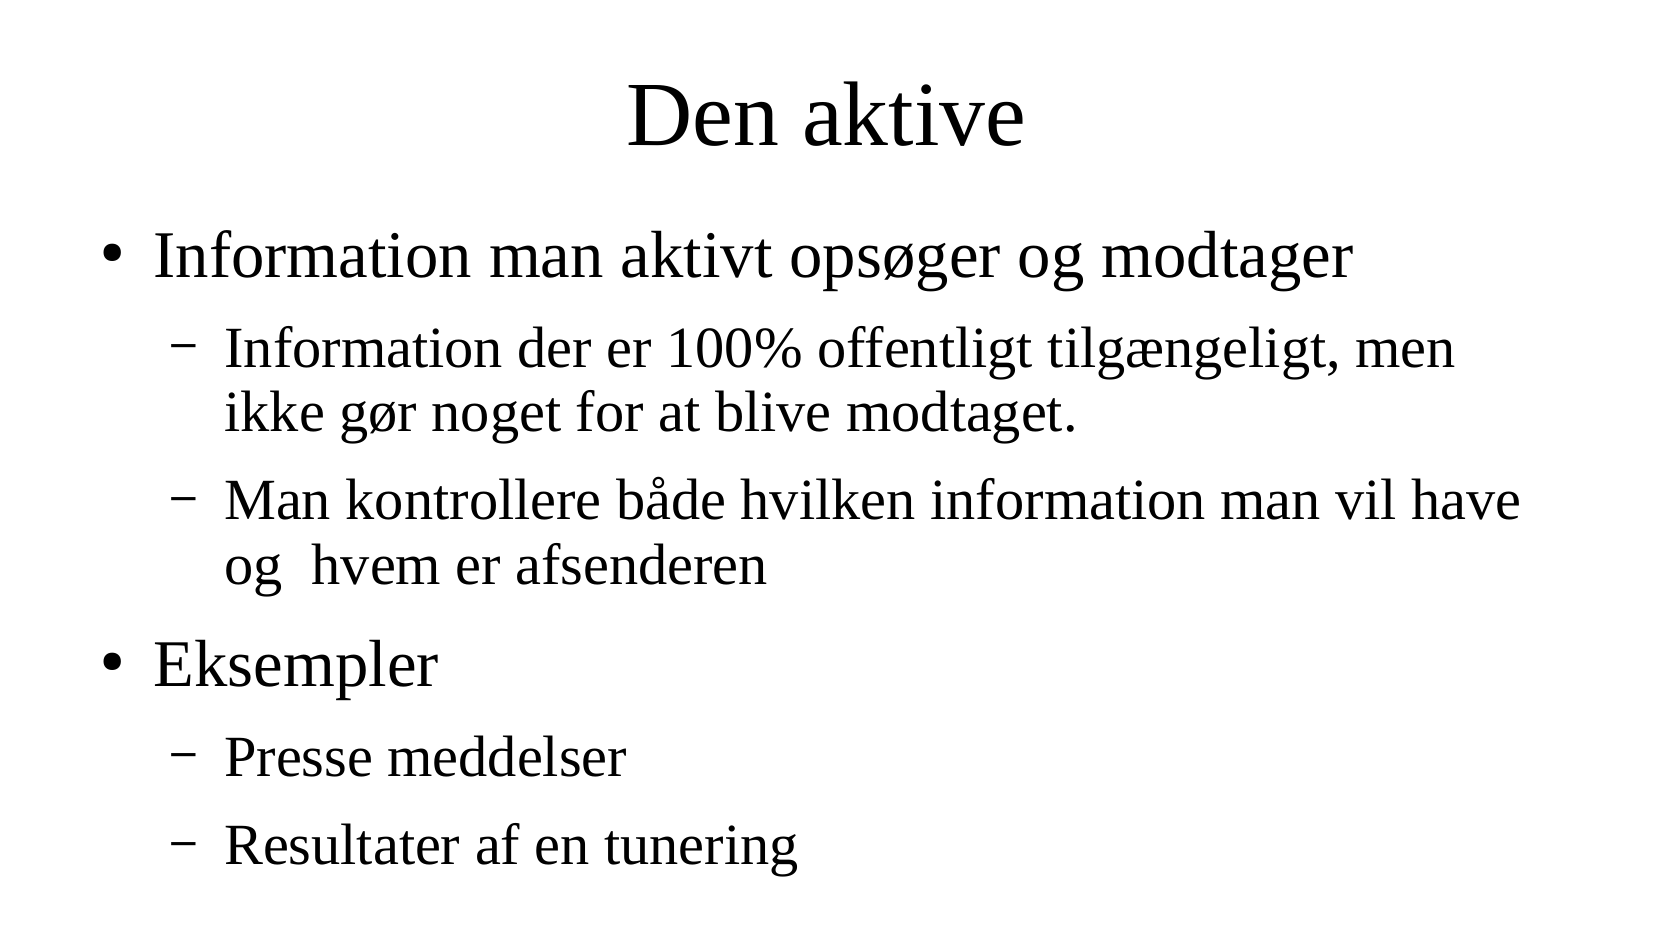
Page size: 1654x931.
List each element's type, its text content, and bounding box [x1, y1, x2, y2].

title Den aktive [82, 37, 1571, 193]
list Information man aktivt opsøger og modtager Information der er 100% offentligt tilgængeligt, men ikke gør noget for at blive modtaget. Man kontrollere både hvilken information man vil have og hvem er afsenderen Eksempler Presse meddelser Resultater af en tunering [82, 217, 1571, 886]
